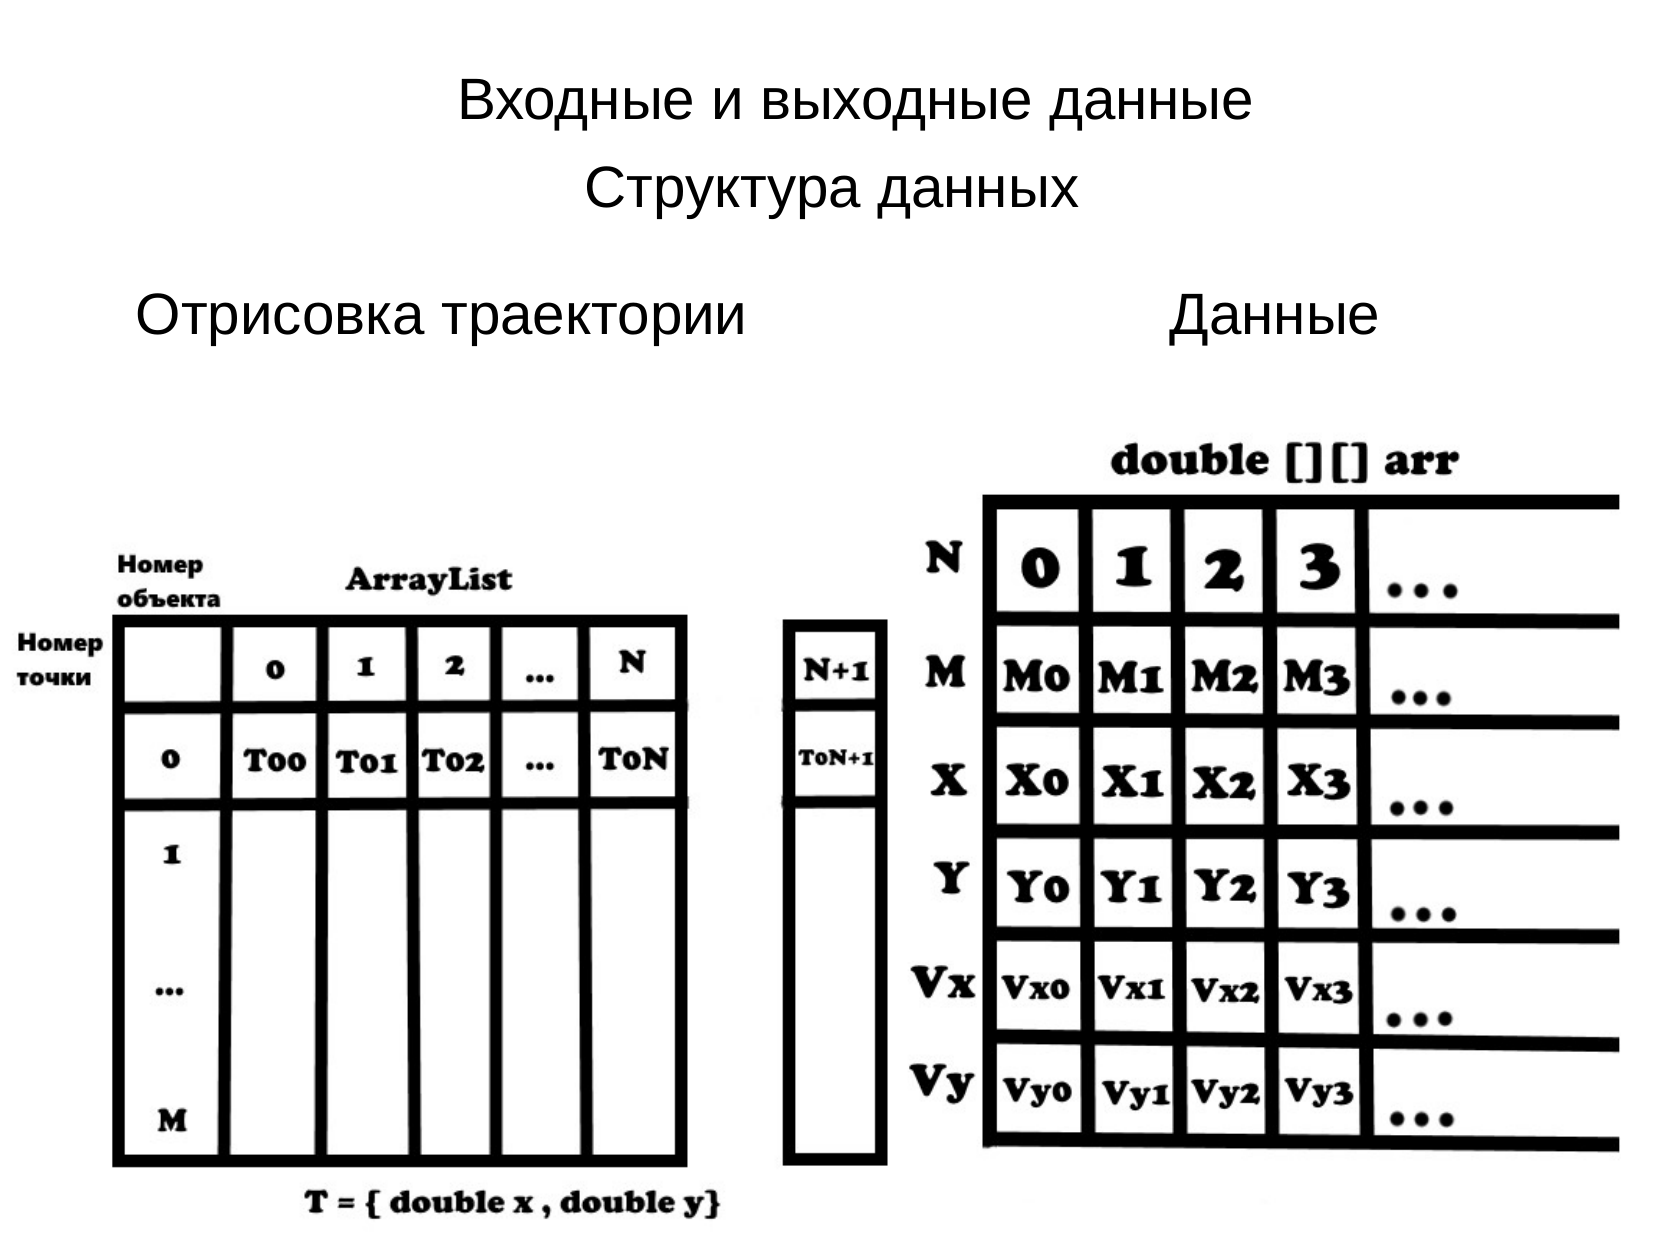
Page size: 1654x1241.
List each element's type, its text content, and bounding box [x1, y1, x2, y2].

text_box Входные и выходные данные [442, 59, 1270, 139]
text_box Структура данных [482, 147, 1182, 228]
text_box Отрисовка траектории [86, 274, 798, 355]
picture [0, 363, 1654, 1241]
text_box Данные [1149, 274, 1418, 355]
